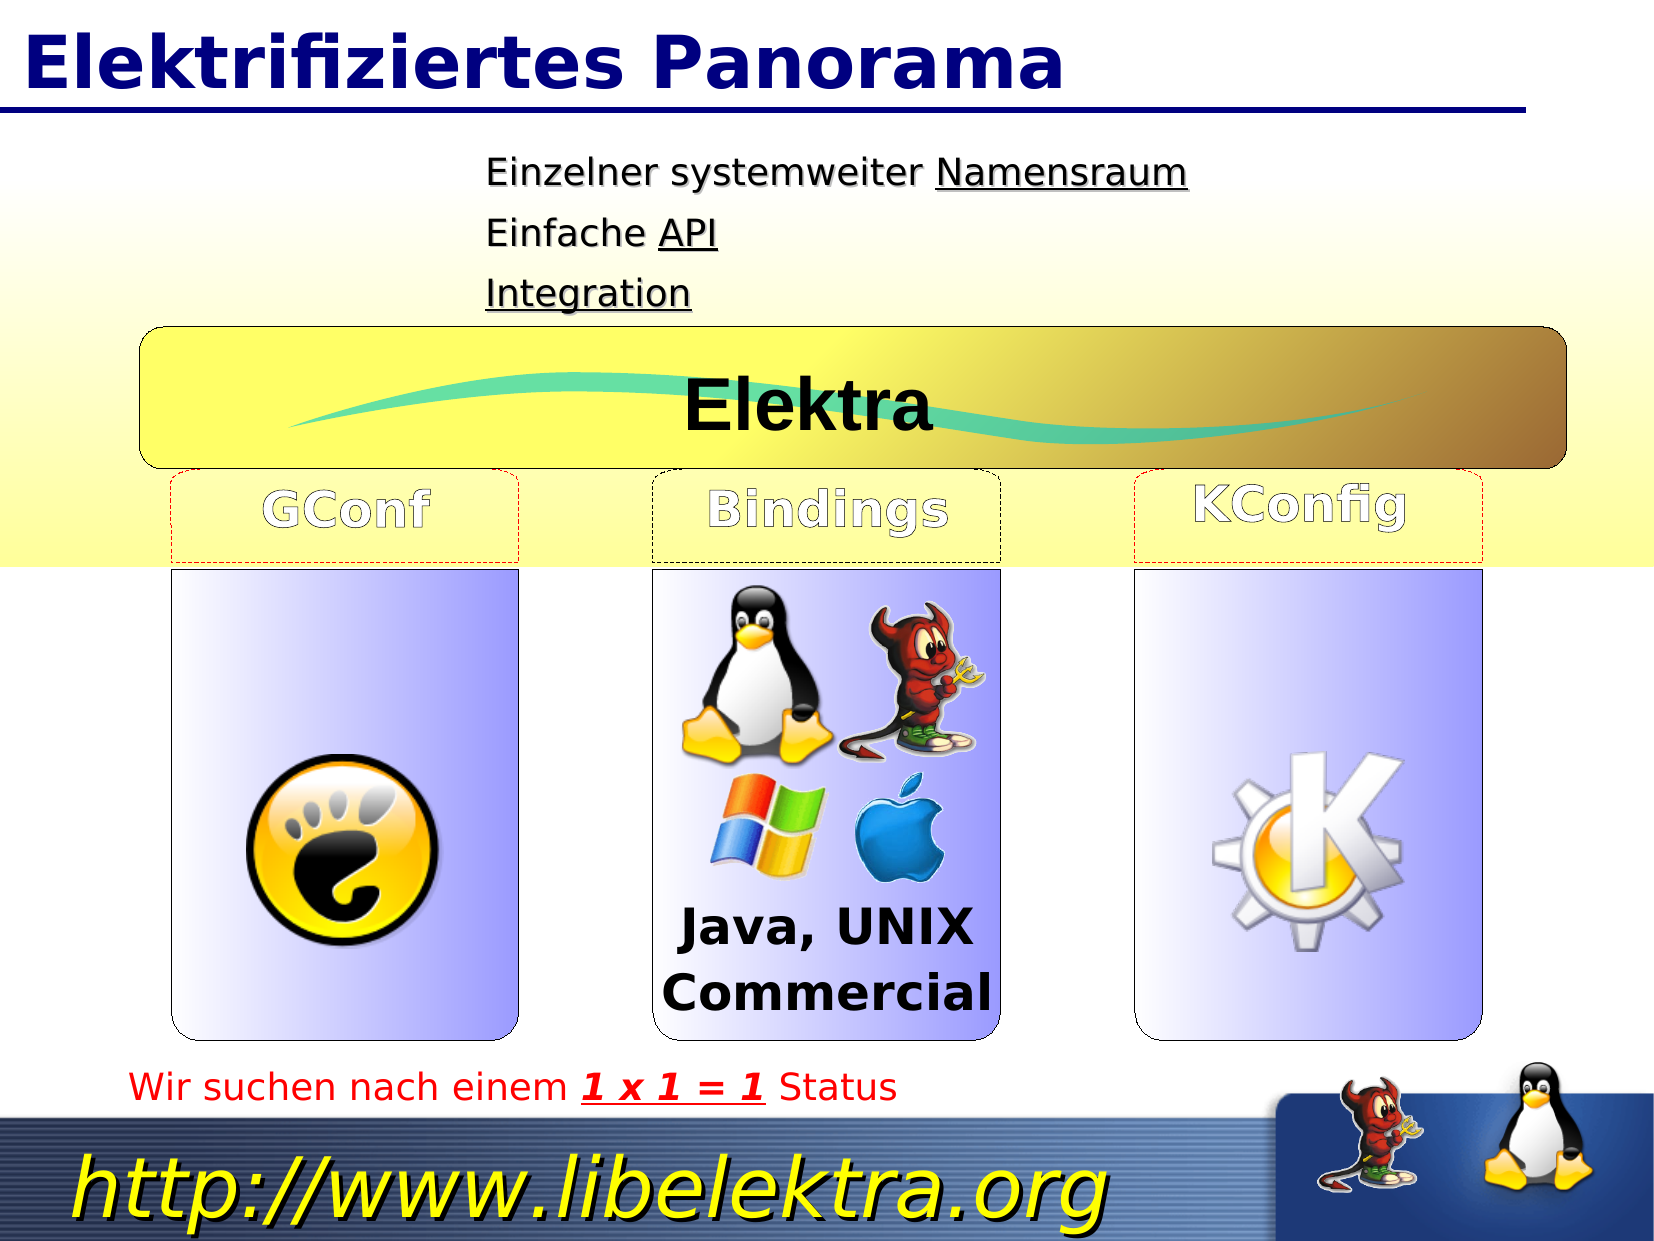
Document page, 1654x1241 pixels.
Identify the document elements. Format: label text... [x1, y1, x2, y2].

text_box Java, UNIX [680, 893, 975, 954]
text_box Commercial [661, 961, 994, 1021]
text_box Elektra [683, 356, 934, 441]
text_box [0, 181, 1654, 567]
picture [0, 1061, 1654, 1241]
text_box Bindings [661, 469, 994, 546]
picture [854, 771, 945, 883]
text_box GConf [191, 476, 517, 539]
picture [668, 584, 986, 769]
text_box Wir suchen nach einem 1 x 1 = 1 Status [127, 1062, 899, 1107]
text_box Elektrifiziertes Panorama [22, 14, 1611, 111]
text_box [171, 569, 519, 1041]
picture [1212, 751, 1405, 952]
text_box [652, 569, 1001, 1041]
list Einzelner systemweiter Namensraum Einfache API Integration [470, 140, 1278, 326]
text_box KConfig [1142, 472, 1475, 532]
picture [246, 754, 444, 949]
picture [710, 773, 829, 881]
text_box [1134, 569, 1483, 1041]
